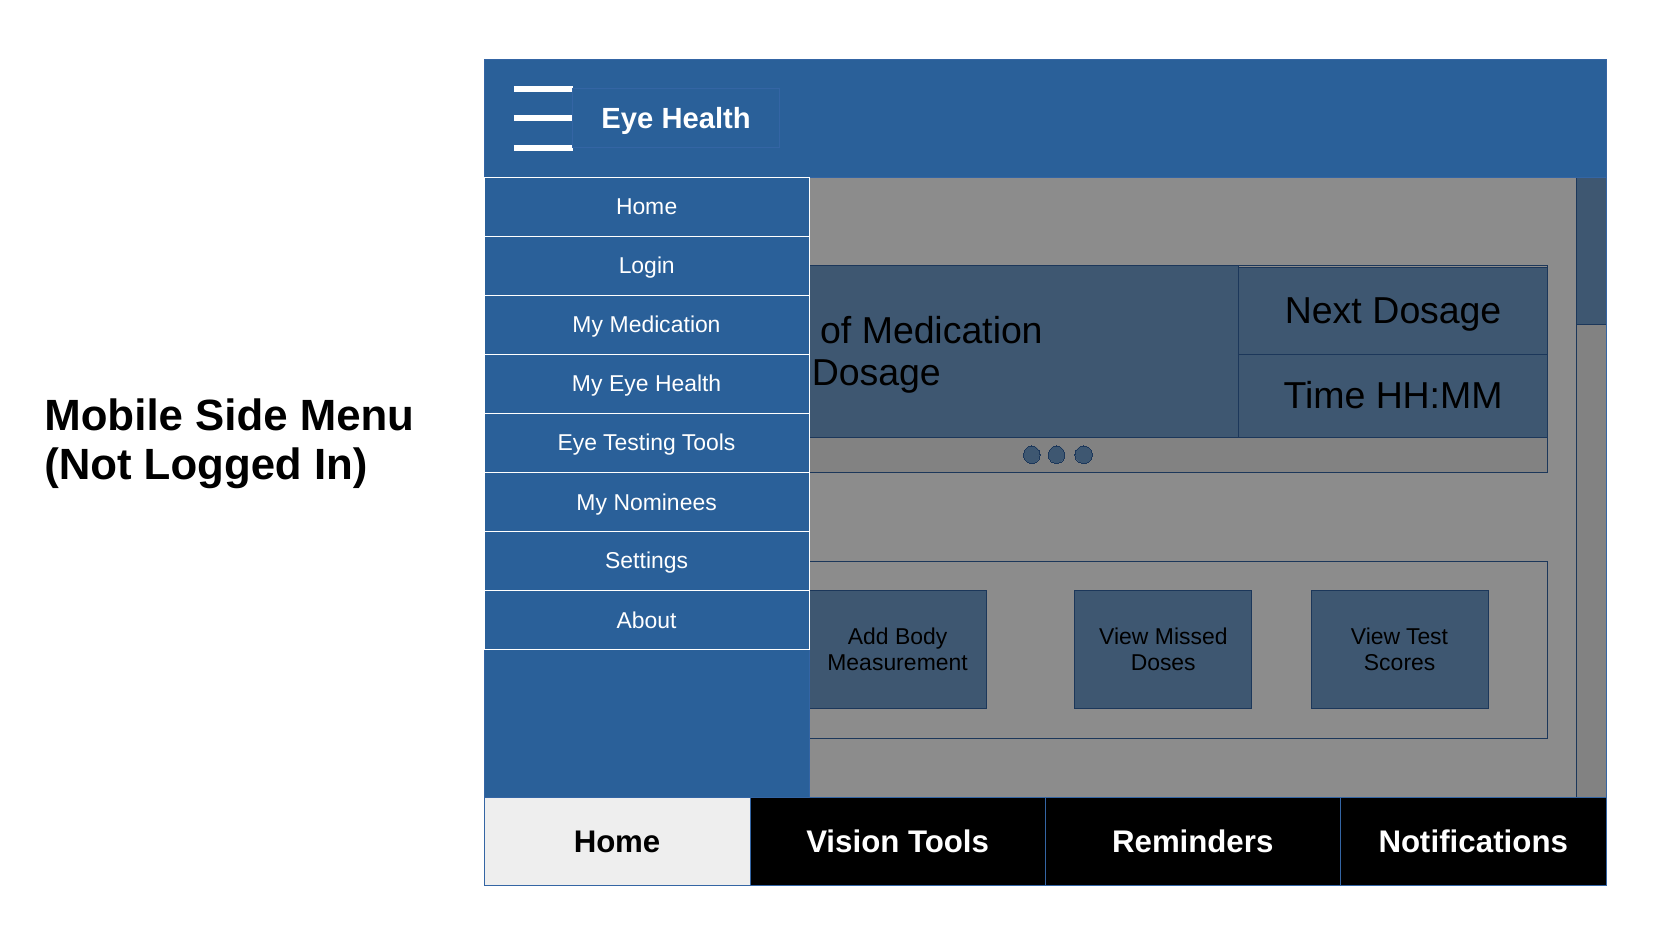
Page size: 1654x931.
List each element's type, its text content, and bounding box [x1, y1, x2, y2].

text_box Eye Testing Tools [484, 414, 810, 472]
text_box [484, 59, 1607, 798]
text_box About [484, 591, 810, 650]
text_box Home [484, 798, 750, 886]
text_box Settings [484, 532, 810, 591]
text_box Home [484, 177, 810, 236]
text_box My Medication [484, 295, 810, 354]
text_box My Nominees [484, 472, 810, 532]
text_box Notifications [1340, 798, 1607, 886]
text_box Vision Tools [750, 798, 1045, 886]
text_box My Eye Health [484, 354, 810, 414]
text_box Eye Health [572, 88, 780, 148]
text_box Reminders [1045, 798, 1340, 886]
text_box Mobile Side Menu (Not Logged In) [29, 383, 443, 497]
text_box Login [484, 236, 810, 295]
